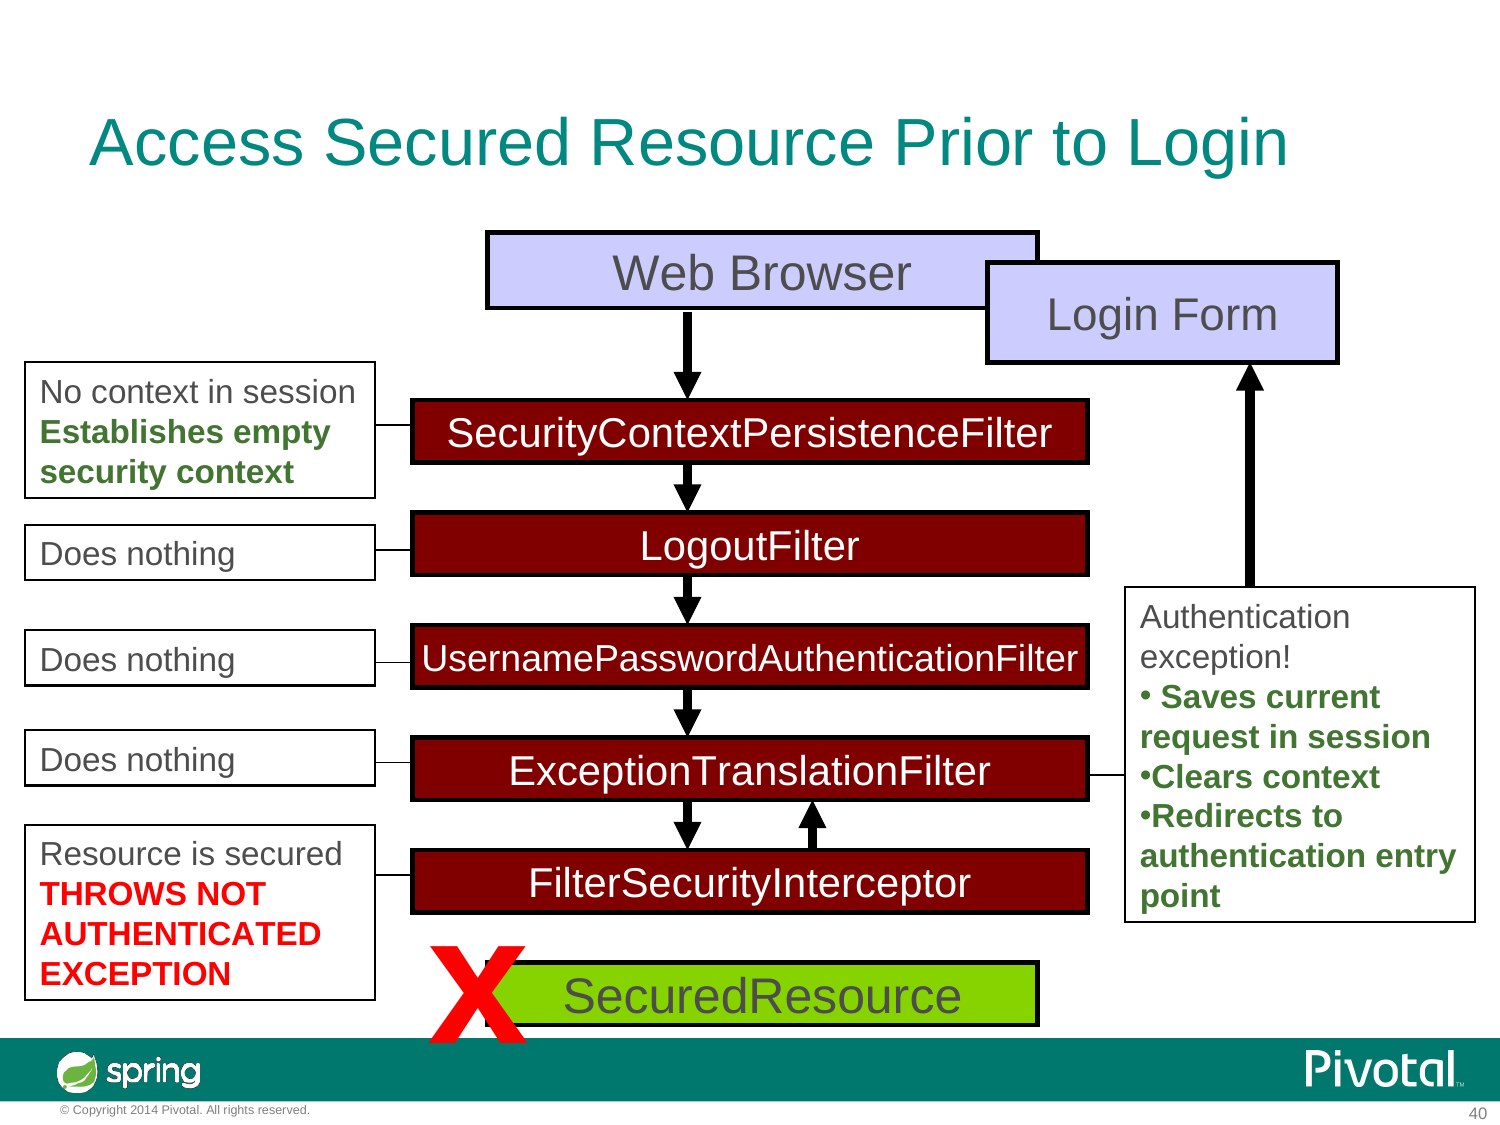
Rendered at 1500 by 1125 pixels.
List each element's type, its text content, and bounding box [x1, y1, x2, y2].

picture [1306, 1050, 1464, 1087]
text_box UsernamePasswordAuthenticationFilter [412, 624, 1088, 688]
picture [32, 1041, 210, 1103]
text_box Web Browser [487, 232, 1038, 309]
text_box Does nothing [24, 630, 376, 686]
text_box ExceptionTranslationFilter [412, 737, 1088, 801]
text_box SecuredResource [545, 962, 1038, 1026]
text_box Resource is secured THROWS NOT AUTHENTICATED EXCEPTION [24, 824, 376, 1001]
text_box Does nothing [24, 730, 376, 786]
text_box No context in session Establishes empty security context [24, 362, 376, 498]
text_box FilterSecurityInterceptor [412, 849, 1088, 913]
text_box Login Form [987, 262, 1338, 363]
text_box LogoutFilter [412, 512, 1088, 576]
text_box Authentication exception! Saves current request in session Clears context Redirects to authentication entry point [1124, 587, 1476, 923]
text_box x [412, 852, 545, 1088]
text_box SecurityContextPersistenceFilter [412, 399, 1088, 463]
text_box Does nothing [24, 524, 376, 581]
title Access Secured Resource Prior to Login [75, 91, 1426, 187]
